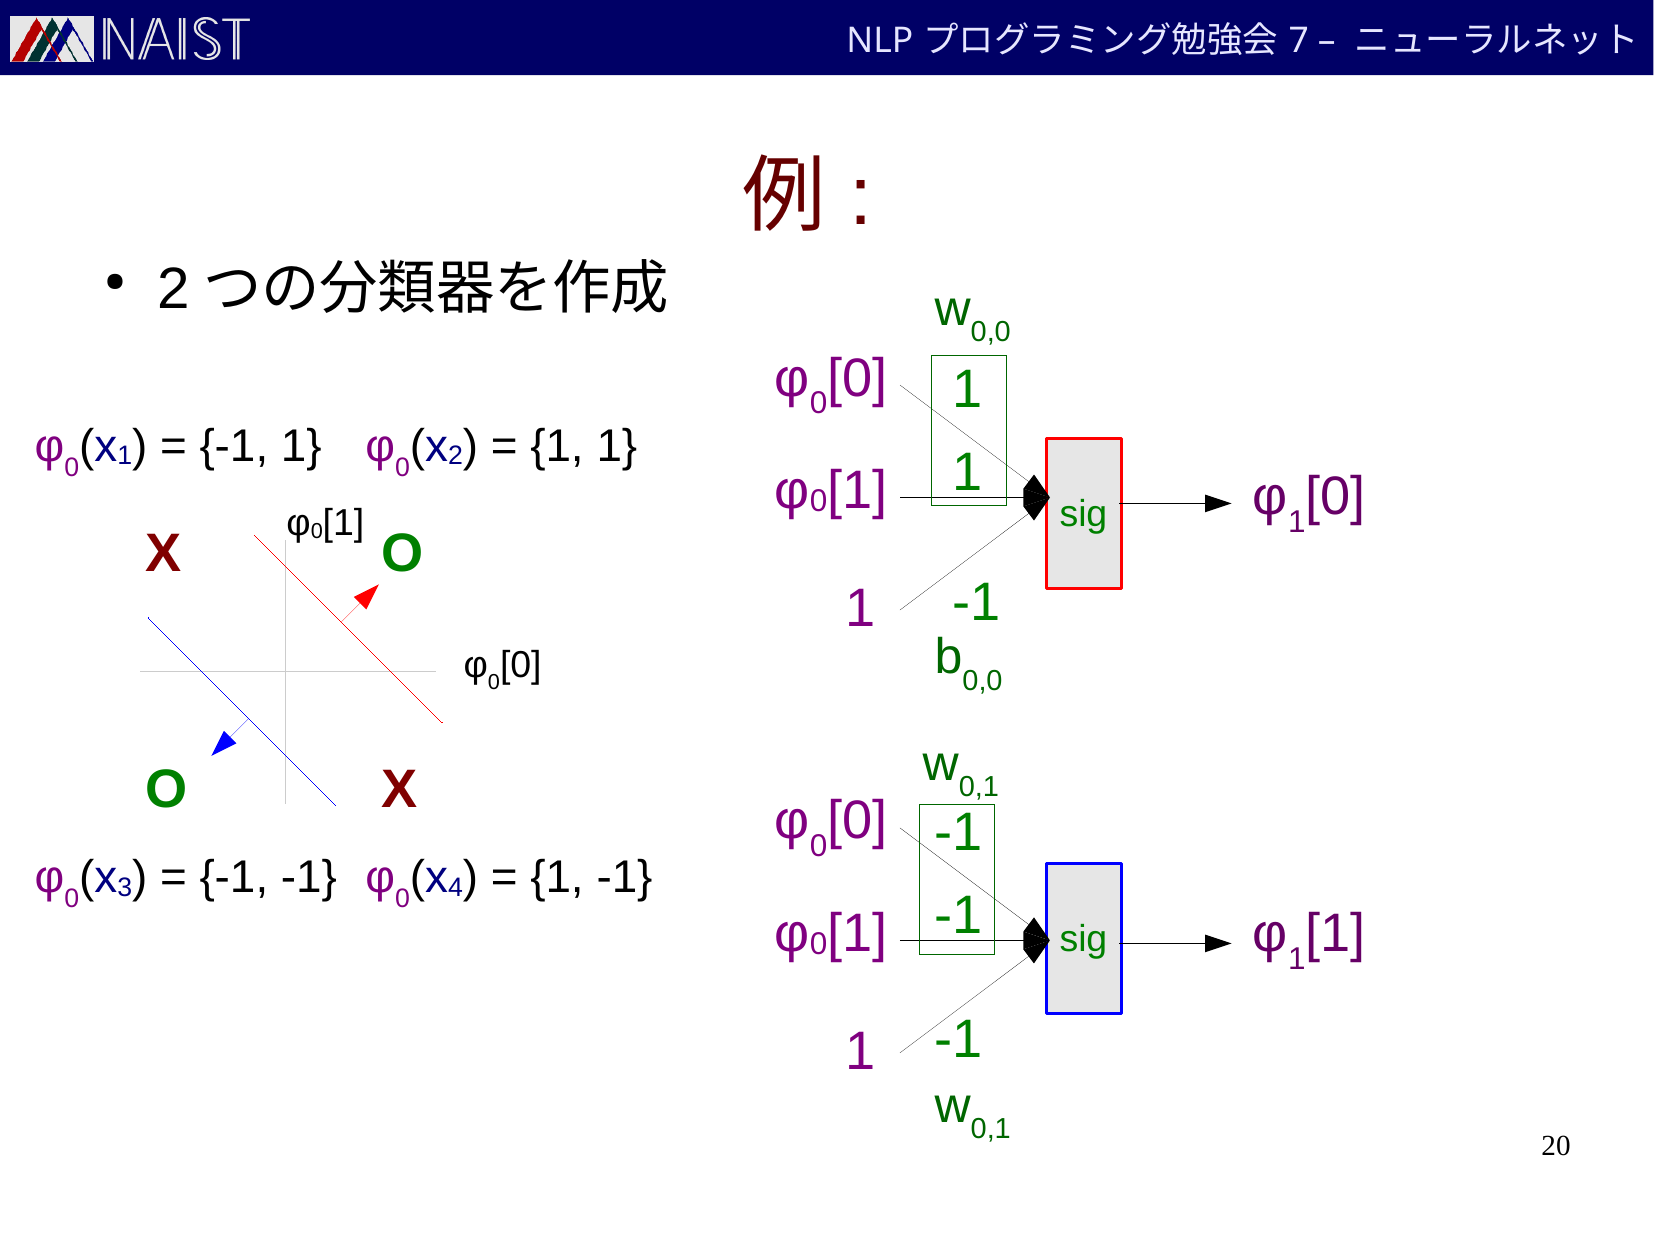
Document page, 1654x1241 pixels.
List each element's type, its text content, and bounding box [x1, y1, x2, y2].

picture [10, 16, 94, 62]
text_box O [367, 515, 440, 591]
text_box -1 [920, 876, 994, 953]
picture [102, 17, 251, 60]
text_box φ0[0] [759, 339, 903, 434]
text_box -1 [919, 1000, 998, 1069]
text_box 1 [830, 1012, 891, 1089]
text_box φ1[0] [1238, 457, 1381, 552]
text_box φ0(x4) = {1, -1} [352, 843, 668, 926]
text_box -1 [937, 563, 1016, 621]
text_box φ0[1] [759, 894, 903, 989]
text_box w0,1 [920, 805, 994, 810]
text_box 1 [937, 506, 998, 510]
list 2つの分類器を作成 [86, 240, 1576, 307]
text_box φ1[1] [1238, 894, 1381, 989]
text_box φ0[0] [759, 782, 903, 876]
text_box X [367, 751, 434, 836]
text_box φ0(x1) = {-1, 1} [19, 412, 337, 494]
text_box 1 [830, 569, 891, 646]
text_box 1 [937, 434, 998, 505]
text_box b0,0 [919, 621, 1018, 704]
text_box φ0(x3) = {-1, -1} [19, 843, 352, 926]
text_box -1 [920, 810, 994, 870]
text_box w0,0 [919, 272, 1026, 356]
text_box sig [1046, 438, 1122, 589]
text_box φ0(x2) = {1, 1} [350, 412, 653, 494]
text_box φ0[0] [448, 635, 557, 705]
text_box 1 [937, 356, 998, 427]
text_box O [130, 751, 203, 828]
text_box φ0[1] [271, 494, 380, 564]
title 例: [75, 92, 1564, 285]
text_box w0,1 [919, 1069, 1026, 1153]
text_box w0,1 [907, 727, 1014, 810]
text_box X [130, 515, 197, 591]
text_box sig [1046, 863, 1122, 1014]
text_box φ0[1] [759, 451, 903, 546]
